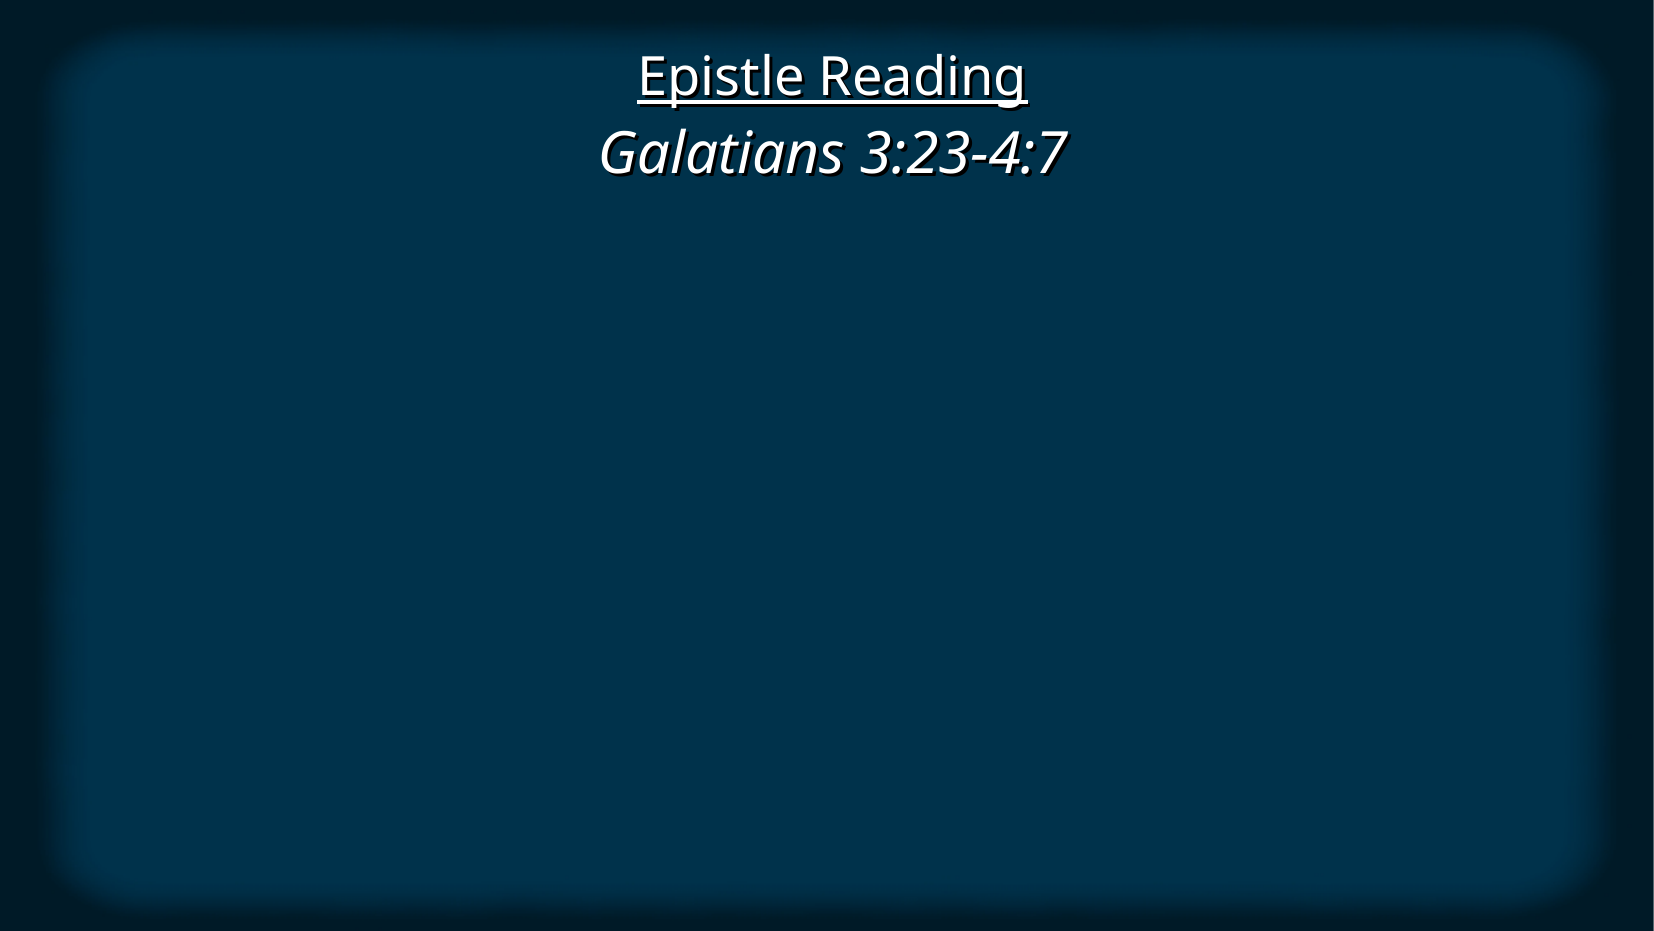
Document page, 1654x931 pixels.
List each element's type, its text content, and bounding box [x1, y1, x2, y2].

text_box Epistle Reading Galatians 3:23-4:7 [105, 30, 1561, 194]
picture [0, 0, 1654, 931]
